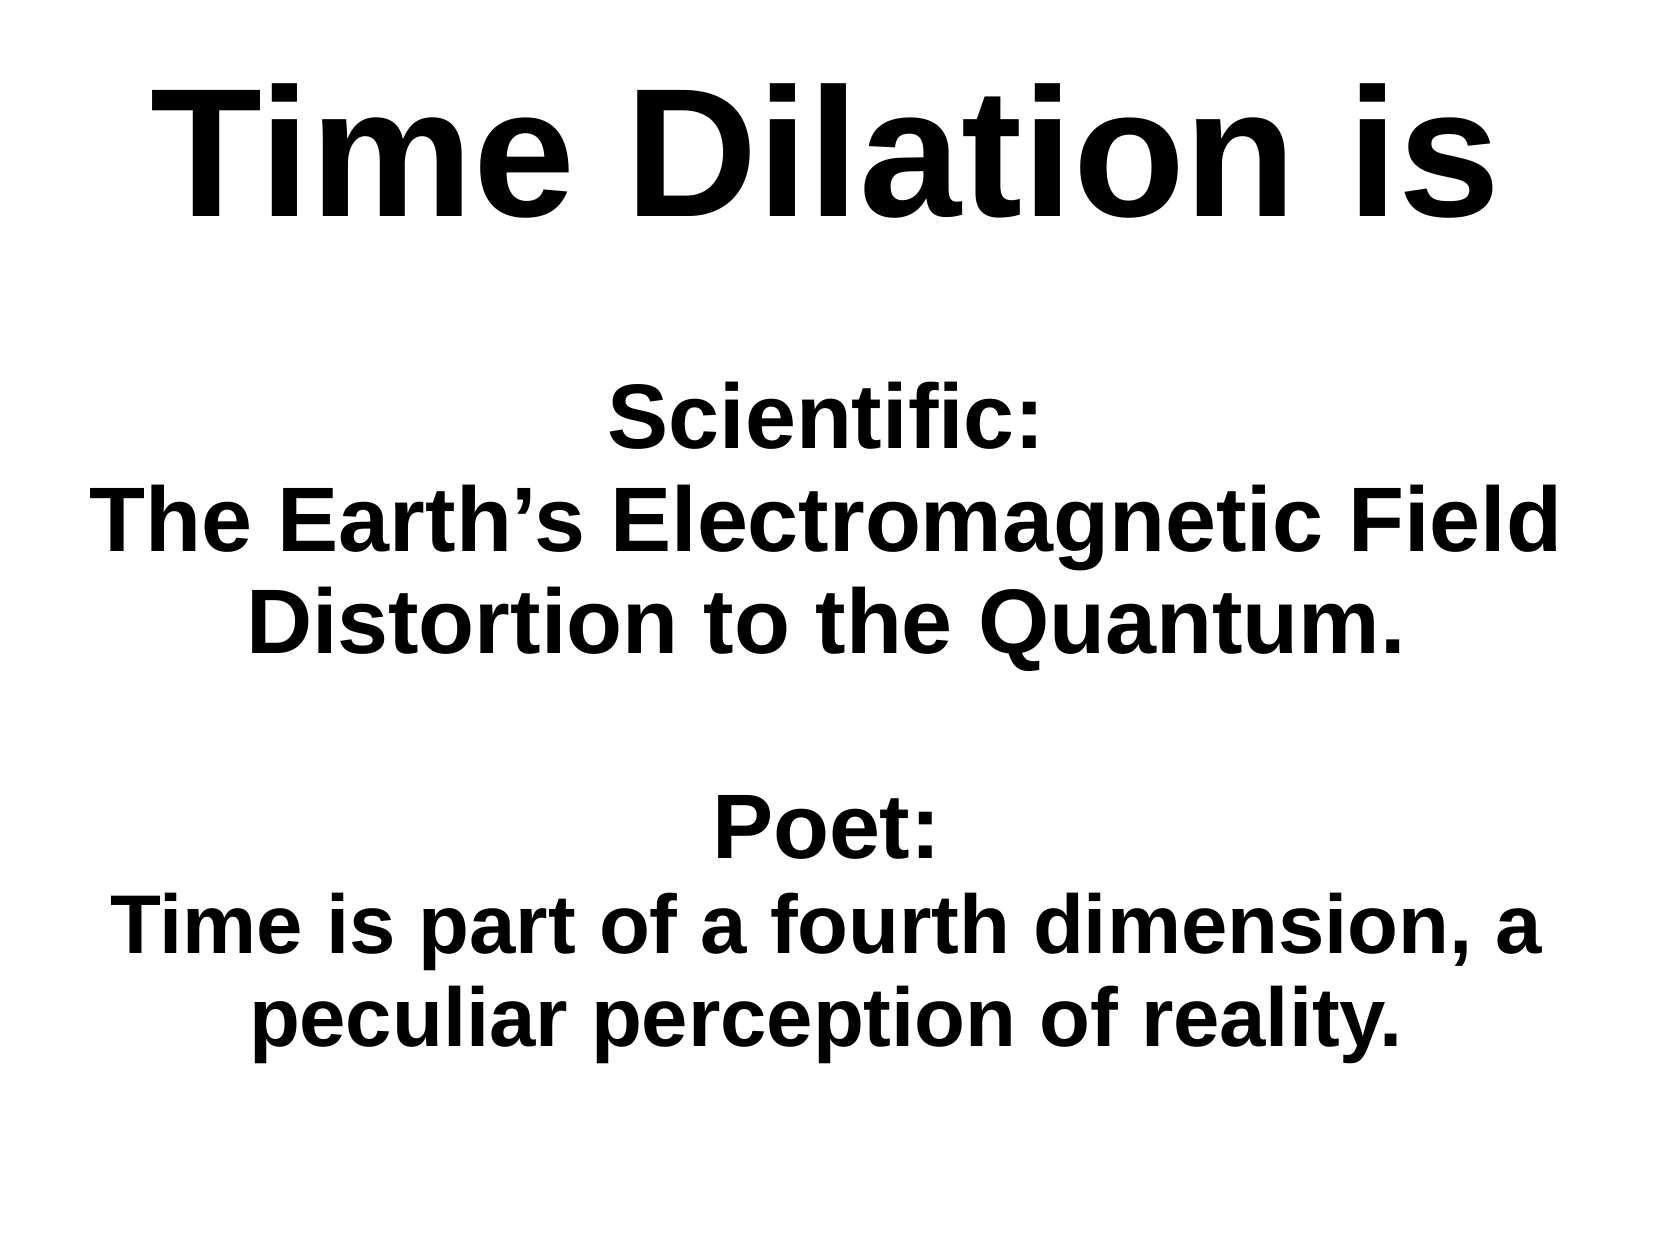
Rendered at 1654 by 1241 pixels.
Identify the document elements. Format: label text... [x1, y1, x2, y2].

subtitle Scientific: The Earth’s Electromagnetic Field Distortion to the Quantum. Poet: Time is part of a fourth dimension, a peculiar perception of reality. [82, 151, 1571, 1149]
title Time Dilation is [82, 49, 1571, 151]
